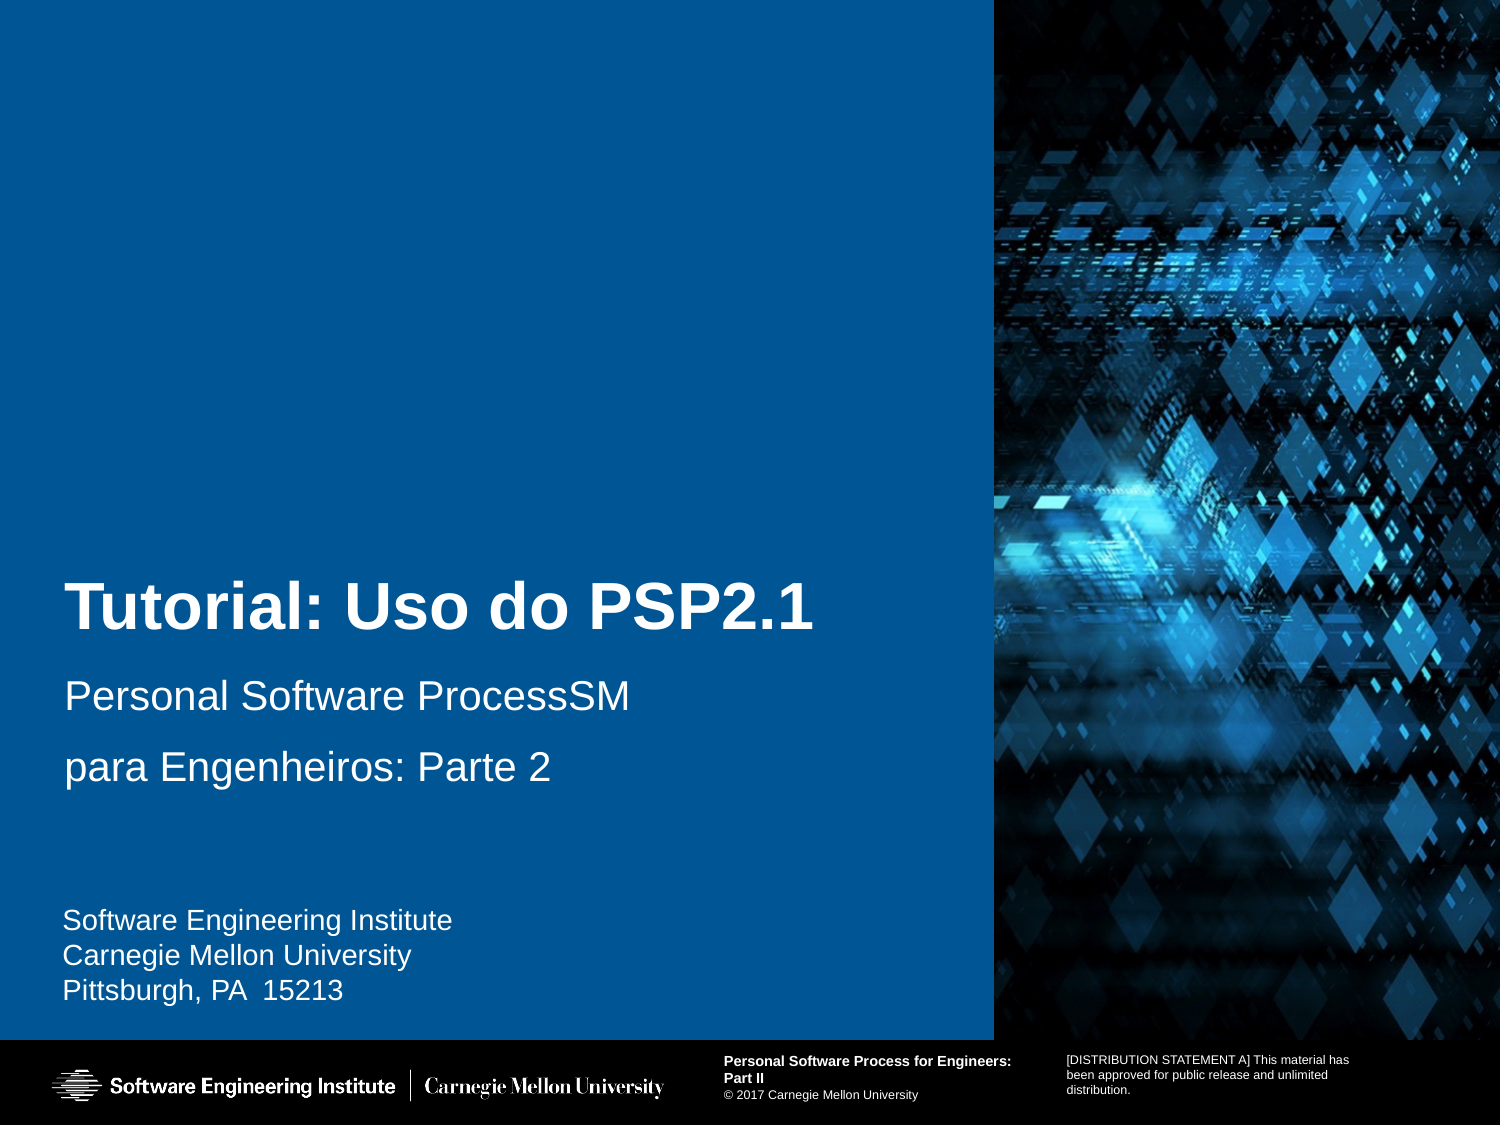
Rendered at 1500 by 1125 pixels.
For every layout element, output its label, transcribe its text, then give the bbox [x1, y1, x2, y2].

picture [43, 1062, 673, 1106]
title Tutorial: Uso do PSP2.1 [64, 43, 850, 644]
picture [994, 0, 1500, 1040]
subtitle Personal Software ProcessSM para Engenheiros: Parte 2 [64, 668, 850, 882]
